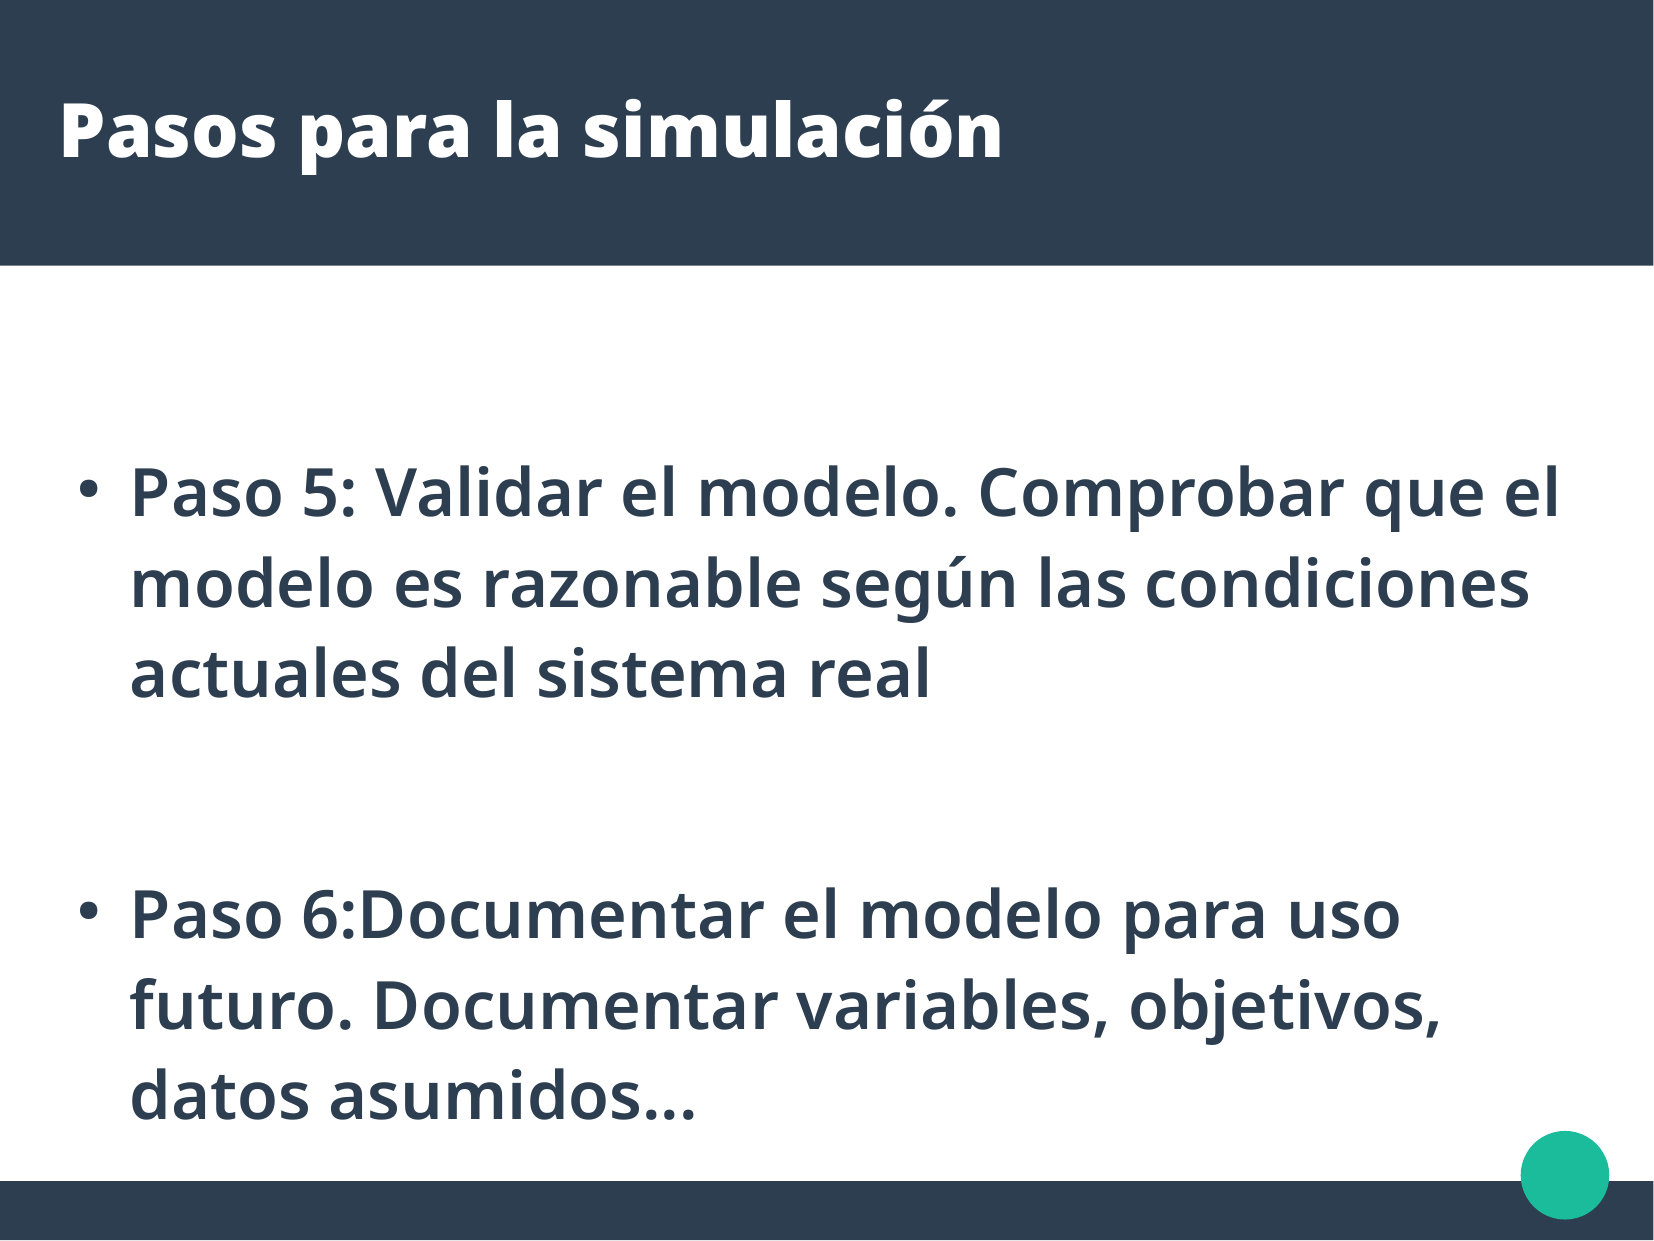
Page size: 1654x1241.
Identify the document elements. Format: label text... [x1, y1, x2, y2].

title Pasos para la simulación [59, 49, 1595, 207]
list Paso 5: Validar el modelo. Comprobar que el modelo es razonable según las condiciones actuales del sistema real Paso 6:Documentar el modelo para uso futuro. Documentar variables, objetivos, datos asumidos... [59, 324, 1595, 1152]
